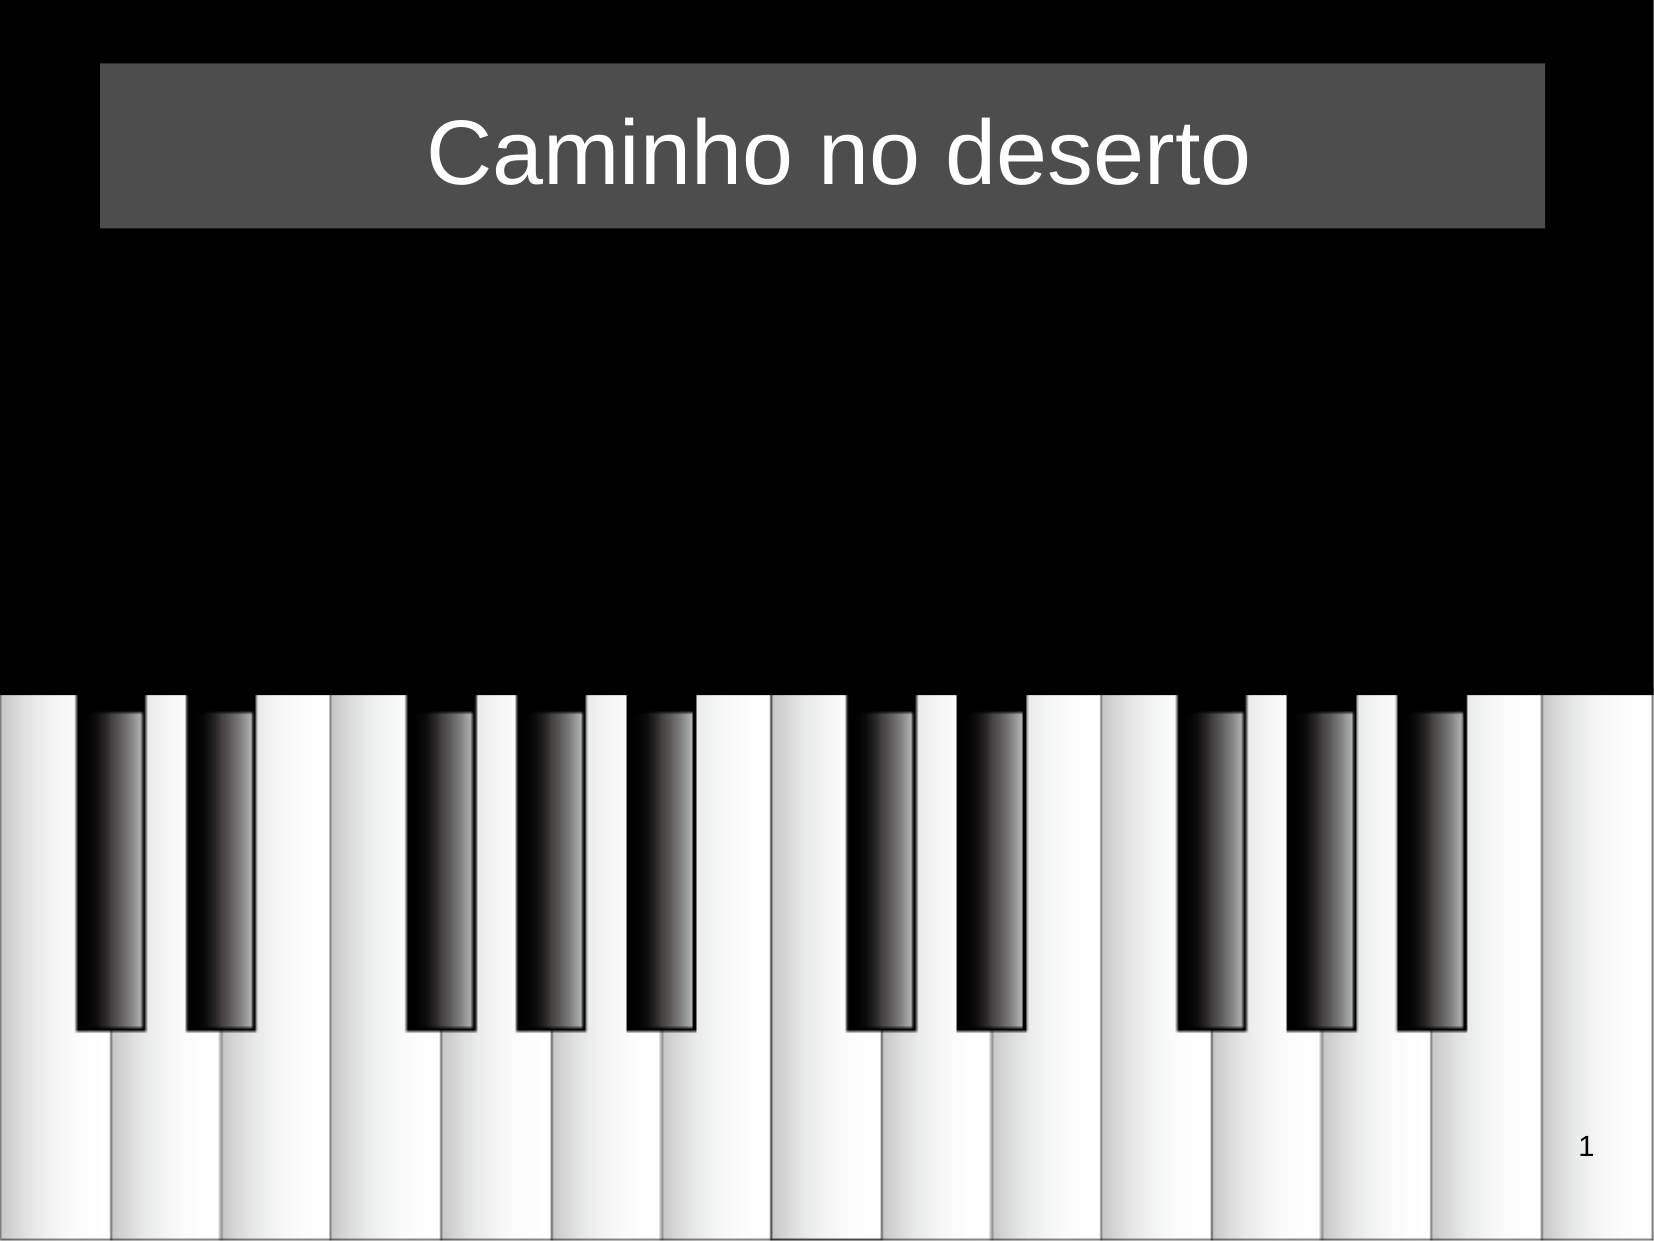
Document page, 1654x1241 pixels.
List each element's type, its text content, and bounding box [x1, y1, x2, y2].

title Caminho no deserto [82, 49, 1571, 257]
picture [0, 696, 1654, 1241]
